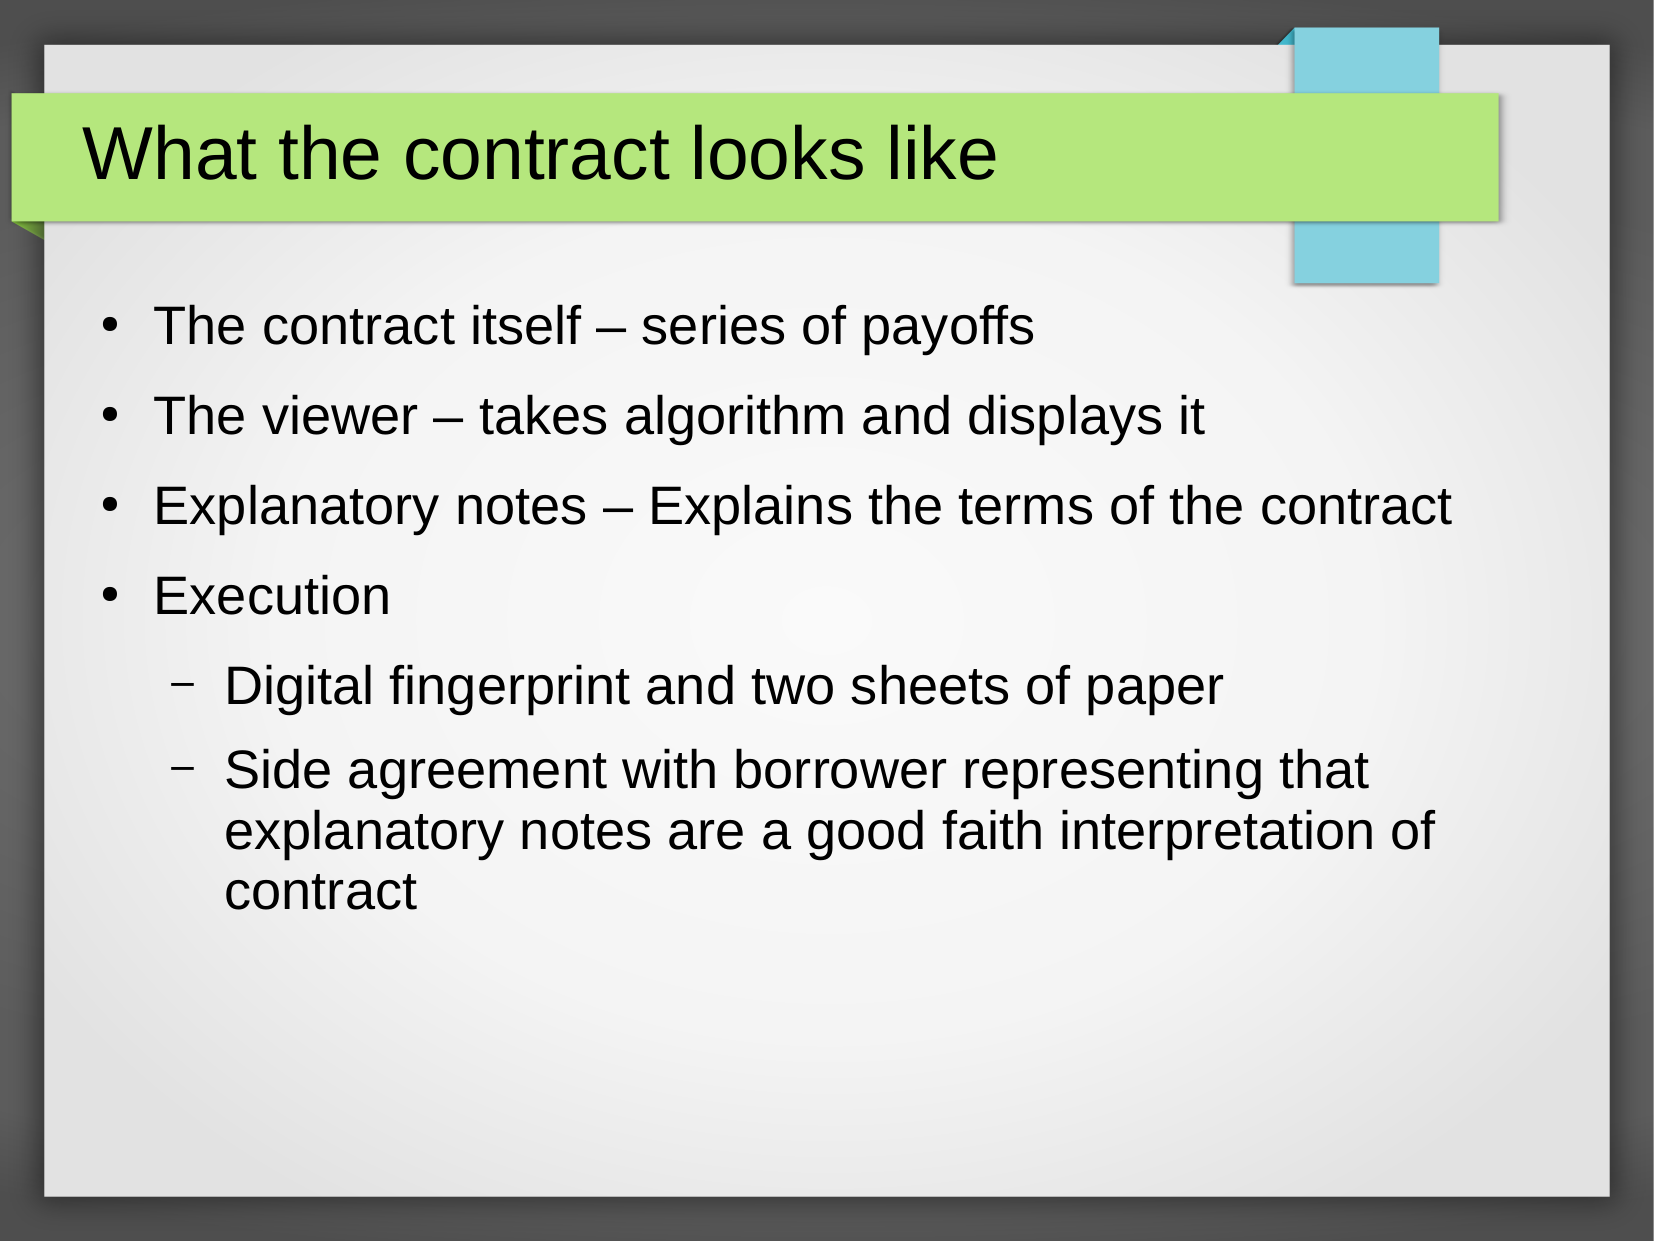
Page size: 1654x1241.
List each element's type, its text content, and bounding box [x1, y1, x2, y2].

picture [0, 0, 1654, 1241]
title What the contract looks like [82, 94, 1264, 213]
list The contract itself – series of payoffs The viewer – takes algorithm and displays it Explanatory notes – Explains the terms of the contract Execution Digital fingerprint and two sheets of paper Side agreement with borrower representing that explanatory notes are a good faith interpretation of contract [82, 295, 1571, 1015]
